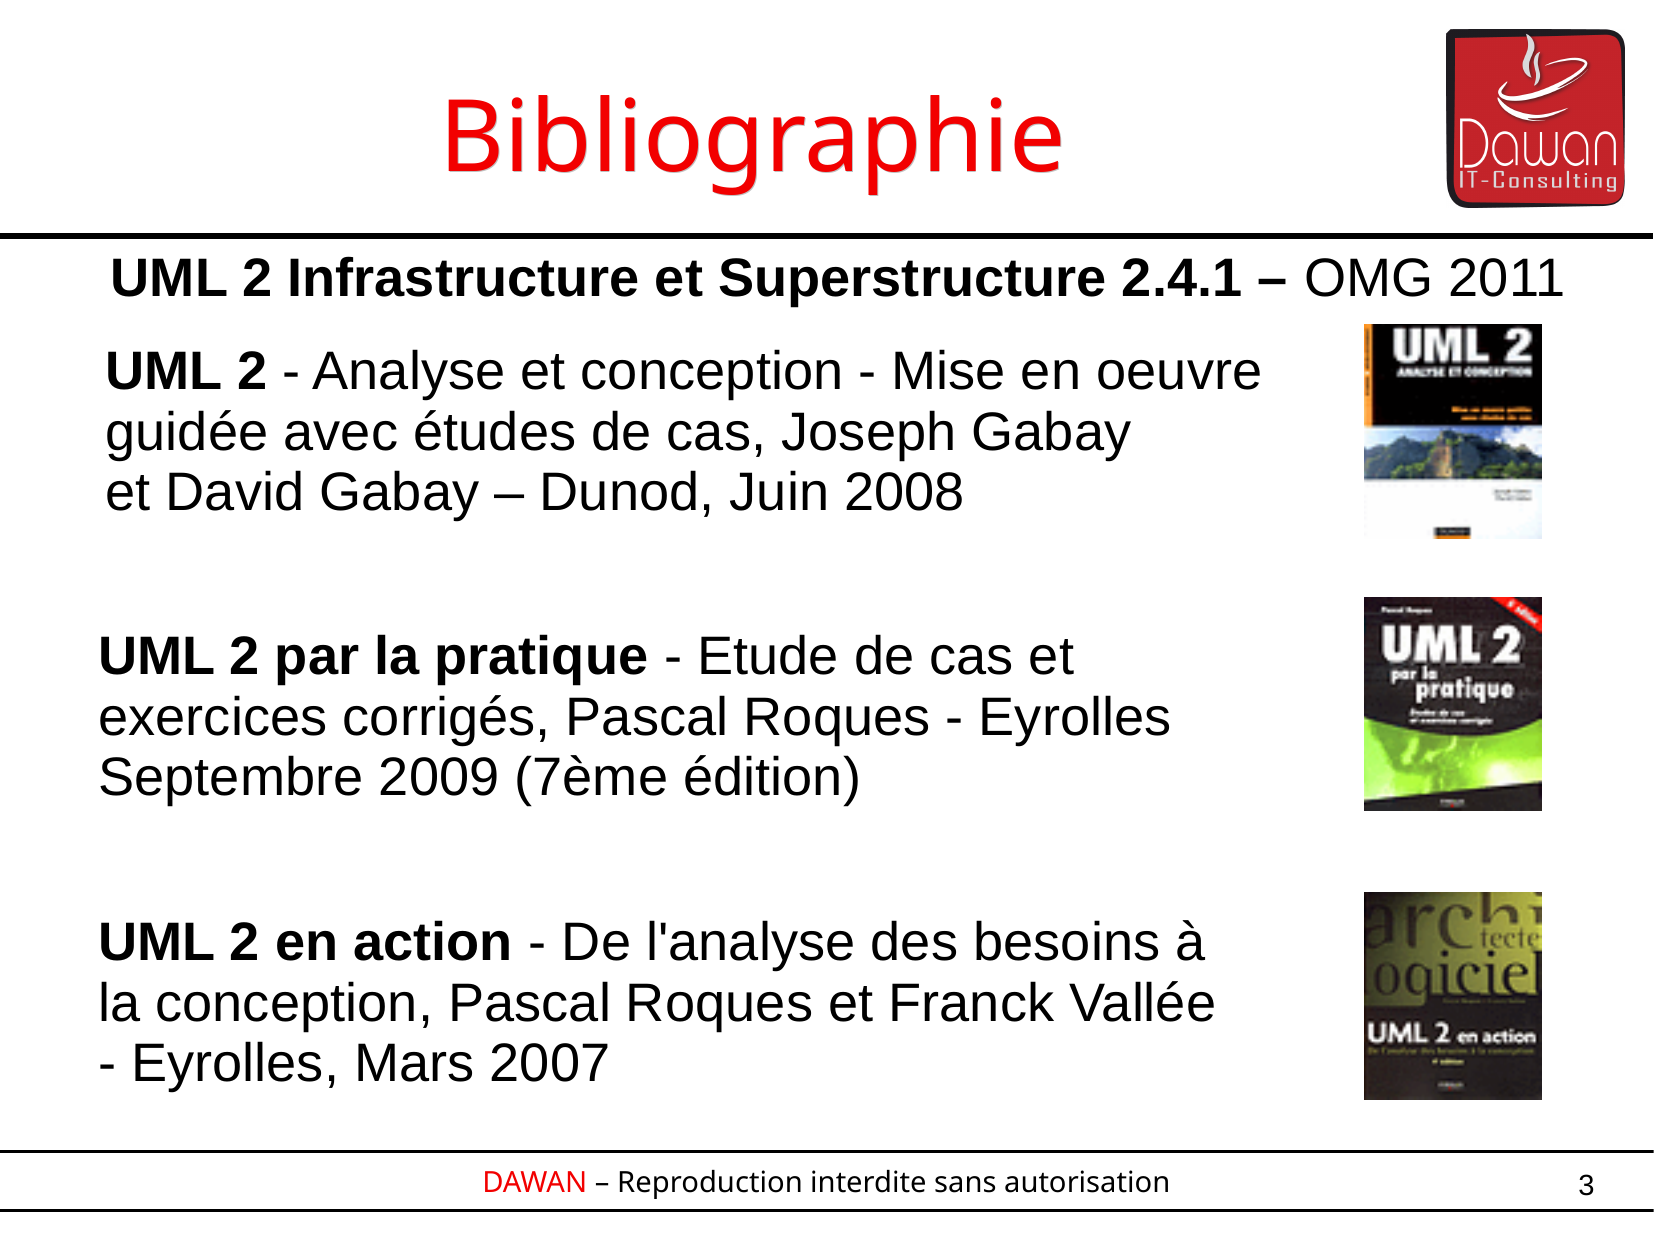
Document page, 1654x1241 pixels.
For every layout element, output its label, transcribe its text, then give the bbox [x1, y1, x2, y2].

title Bibliographie [59, 29, 1447, 237]
picture [1364, 597, 1542, 811]
picture [1447, 29, 1625, 208]
text_box UML 2 Infrastructure et Superstructure 2.4.1 – OMG 2011 [82, 240, 1595, 319]
text_box UML 2 par la pratique - Etude de cas et exercices corrigés, Pascal Roques - Eyrolles Septembre 2009 (7ème édition) [48, 618, 1224, 817]
text_box UML 2 - Analyse et conception - Mise en oeuvre guidée avec études de cas, Joseph Gabay et David Gabay – Dunod, Juin 2008 [82, 333, 1288, 532]
text_box UML 2 en action - De l'analyse des besoins à la conception, Pascal Roques et Franck Vallée - Eyrolles, Mars 2007 [82, 904, 1234, 1103]
picture [1364, 324, 1542, 539]
picture [1364, 892, 1542, 1100]
